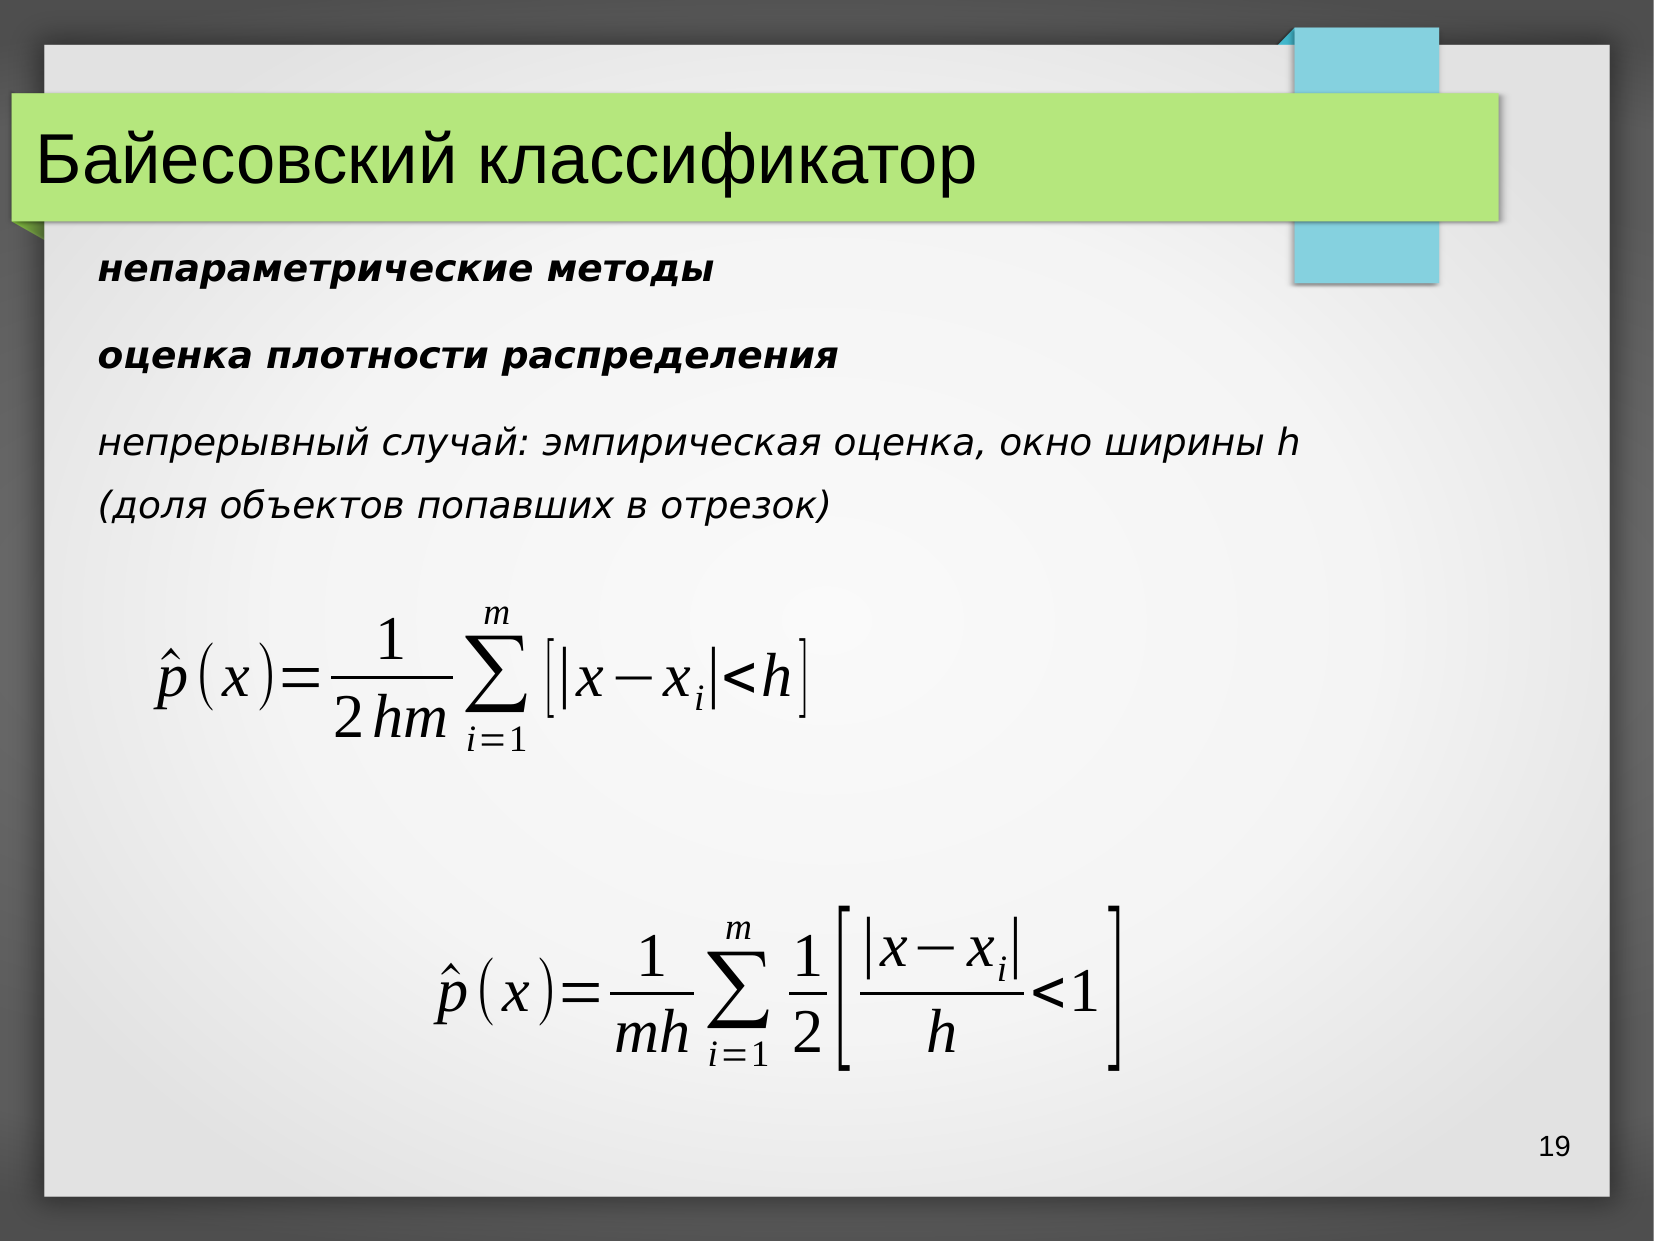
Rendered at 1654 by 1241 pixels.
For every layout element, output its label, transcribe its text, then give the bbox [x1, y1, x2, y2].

picture [0, 0, 1654, 1241]
text_box непараметрические методы оценка плотности распределения непрерывный случай: эмпирическая оценка, окно ширины h (доля объектов попавших в отрезок) [82, 239, 1347, 540]
title Байесовский классификатор [35, 118, 1489, 199]
chart [145, 590, 815, 759]
chart [425, 903, 1130, 1075]
